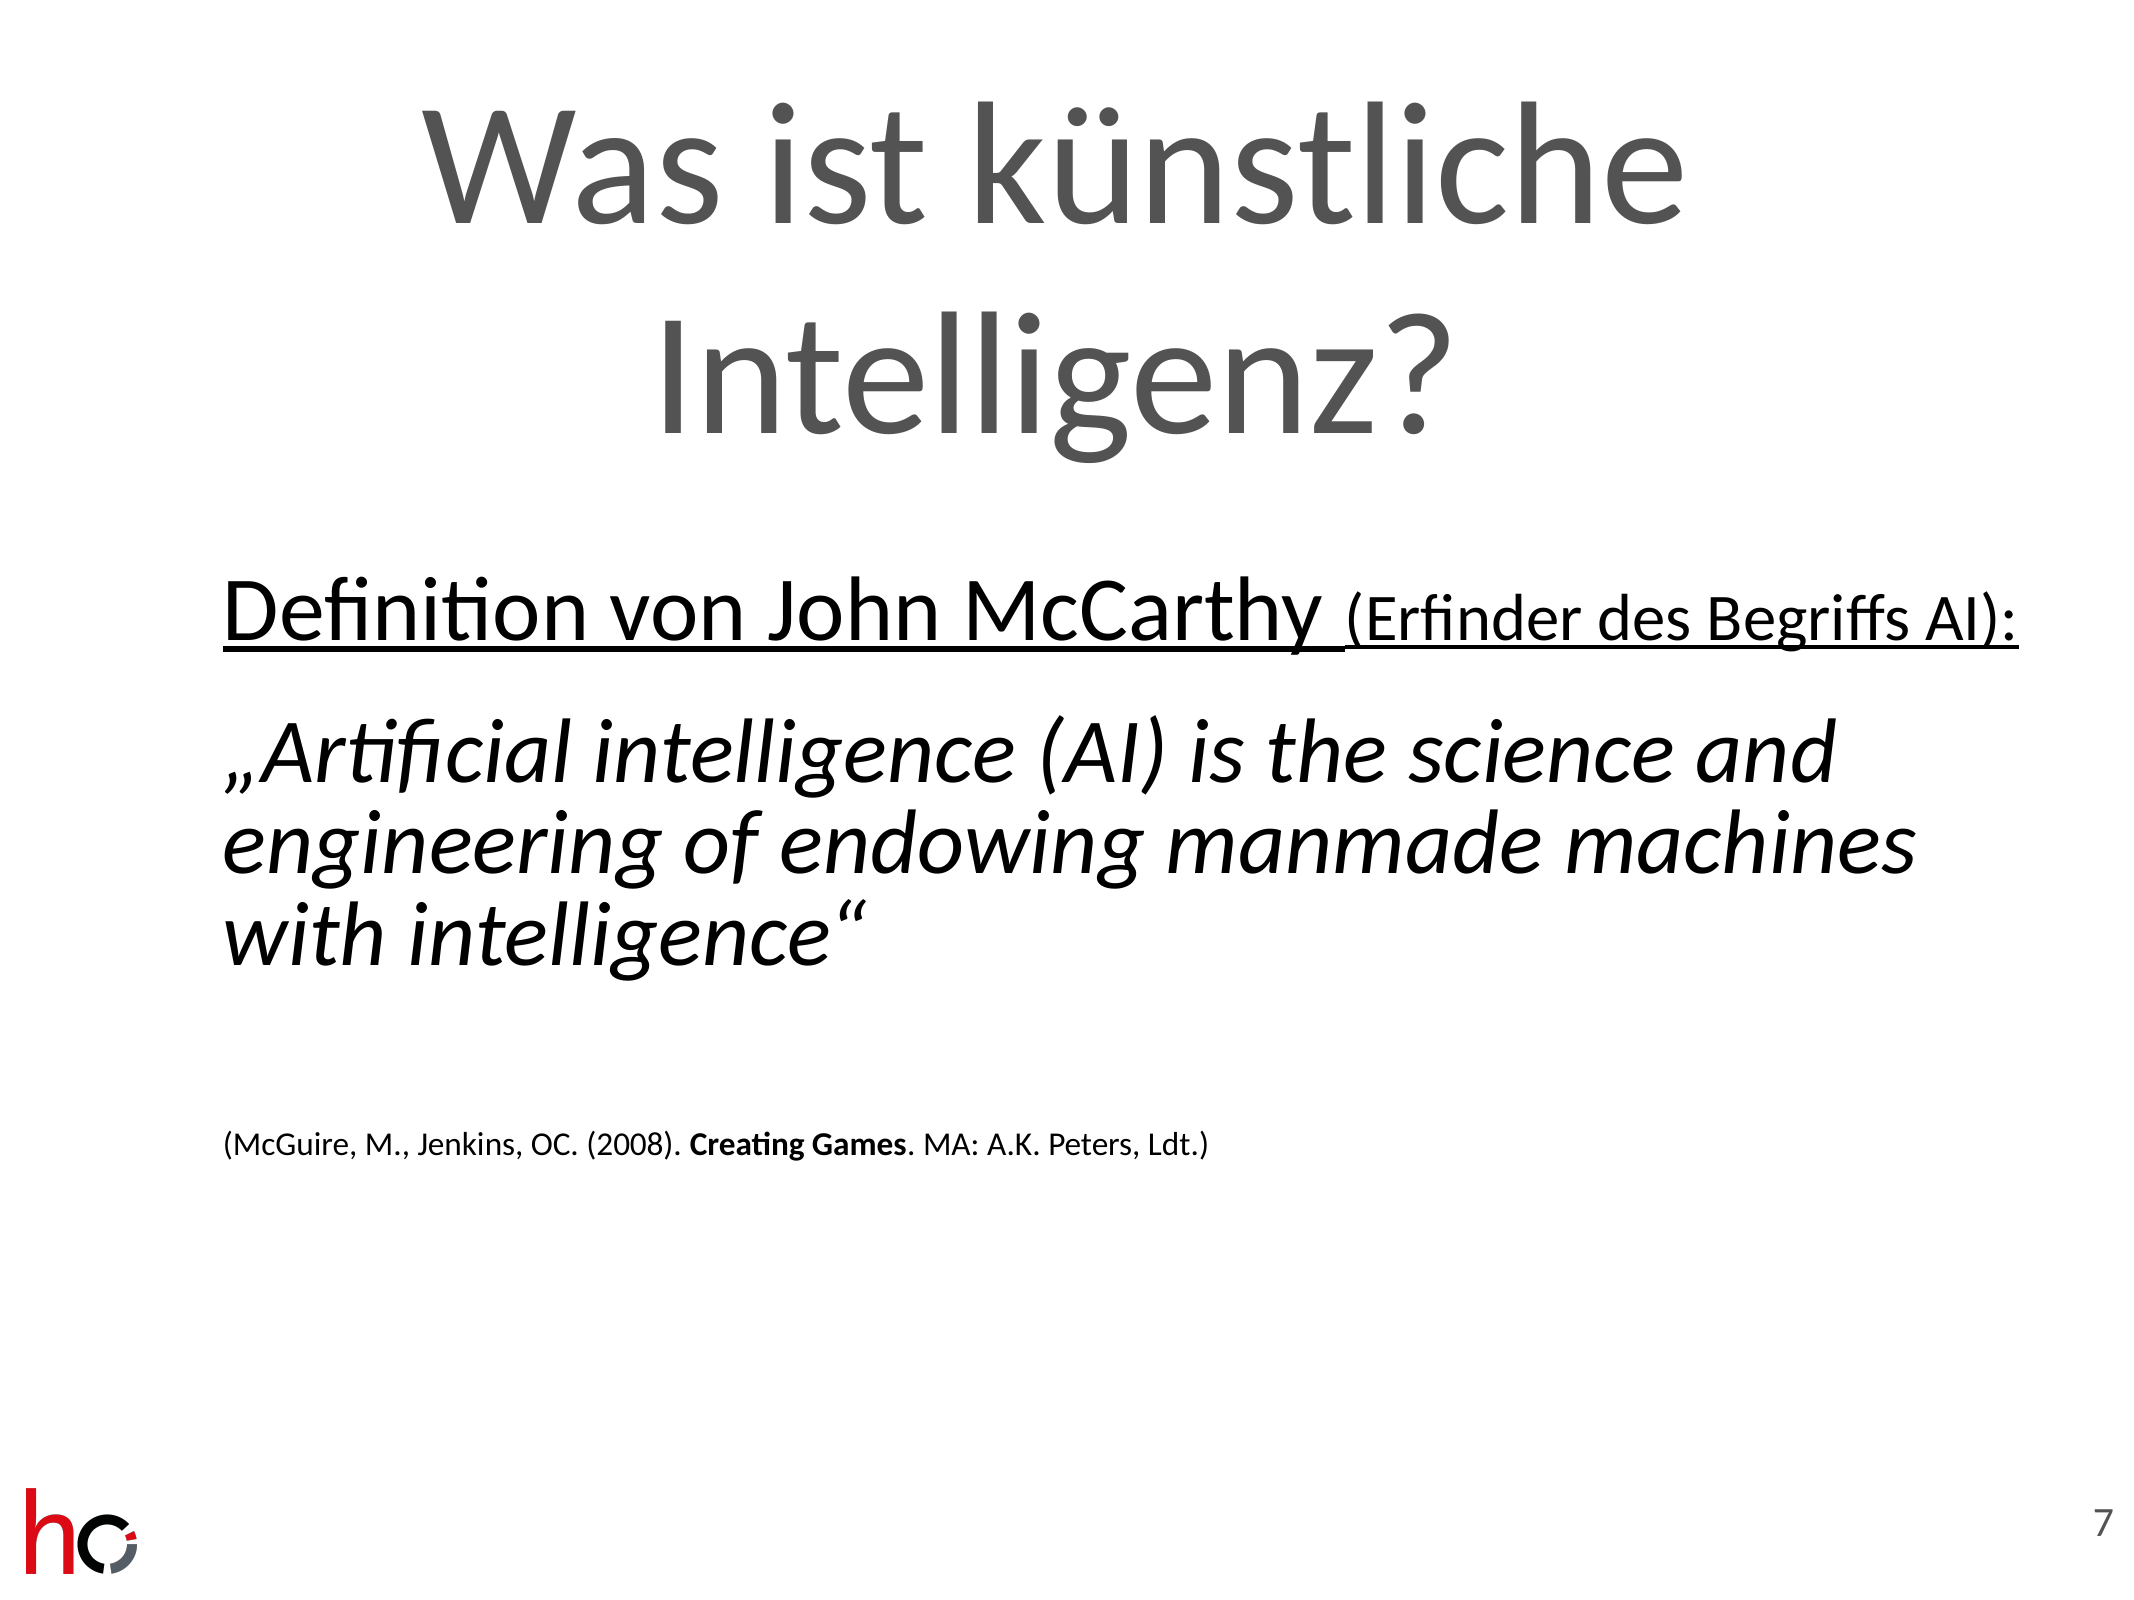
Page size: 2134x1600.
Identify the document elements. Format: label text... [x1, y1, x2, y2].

title Was ist künstliche Intelligenz? [33, 41, 2079, 442]
text_box Definition von John McCarthy (Erfinder des Begriffs AI): „Artificial intelligence (AI) is the science and engineering of endowing manmade machines with intelligence“ (McGuire, M., Jenkins, OC. (2008). Creating Games. MA: A.K. Peters, Ldt.) [208, 564, 2079, 1426]
text_box [2078, 1497, 2120, 1569]
